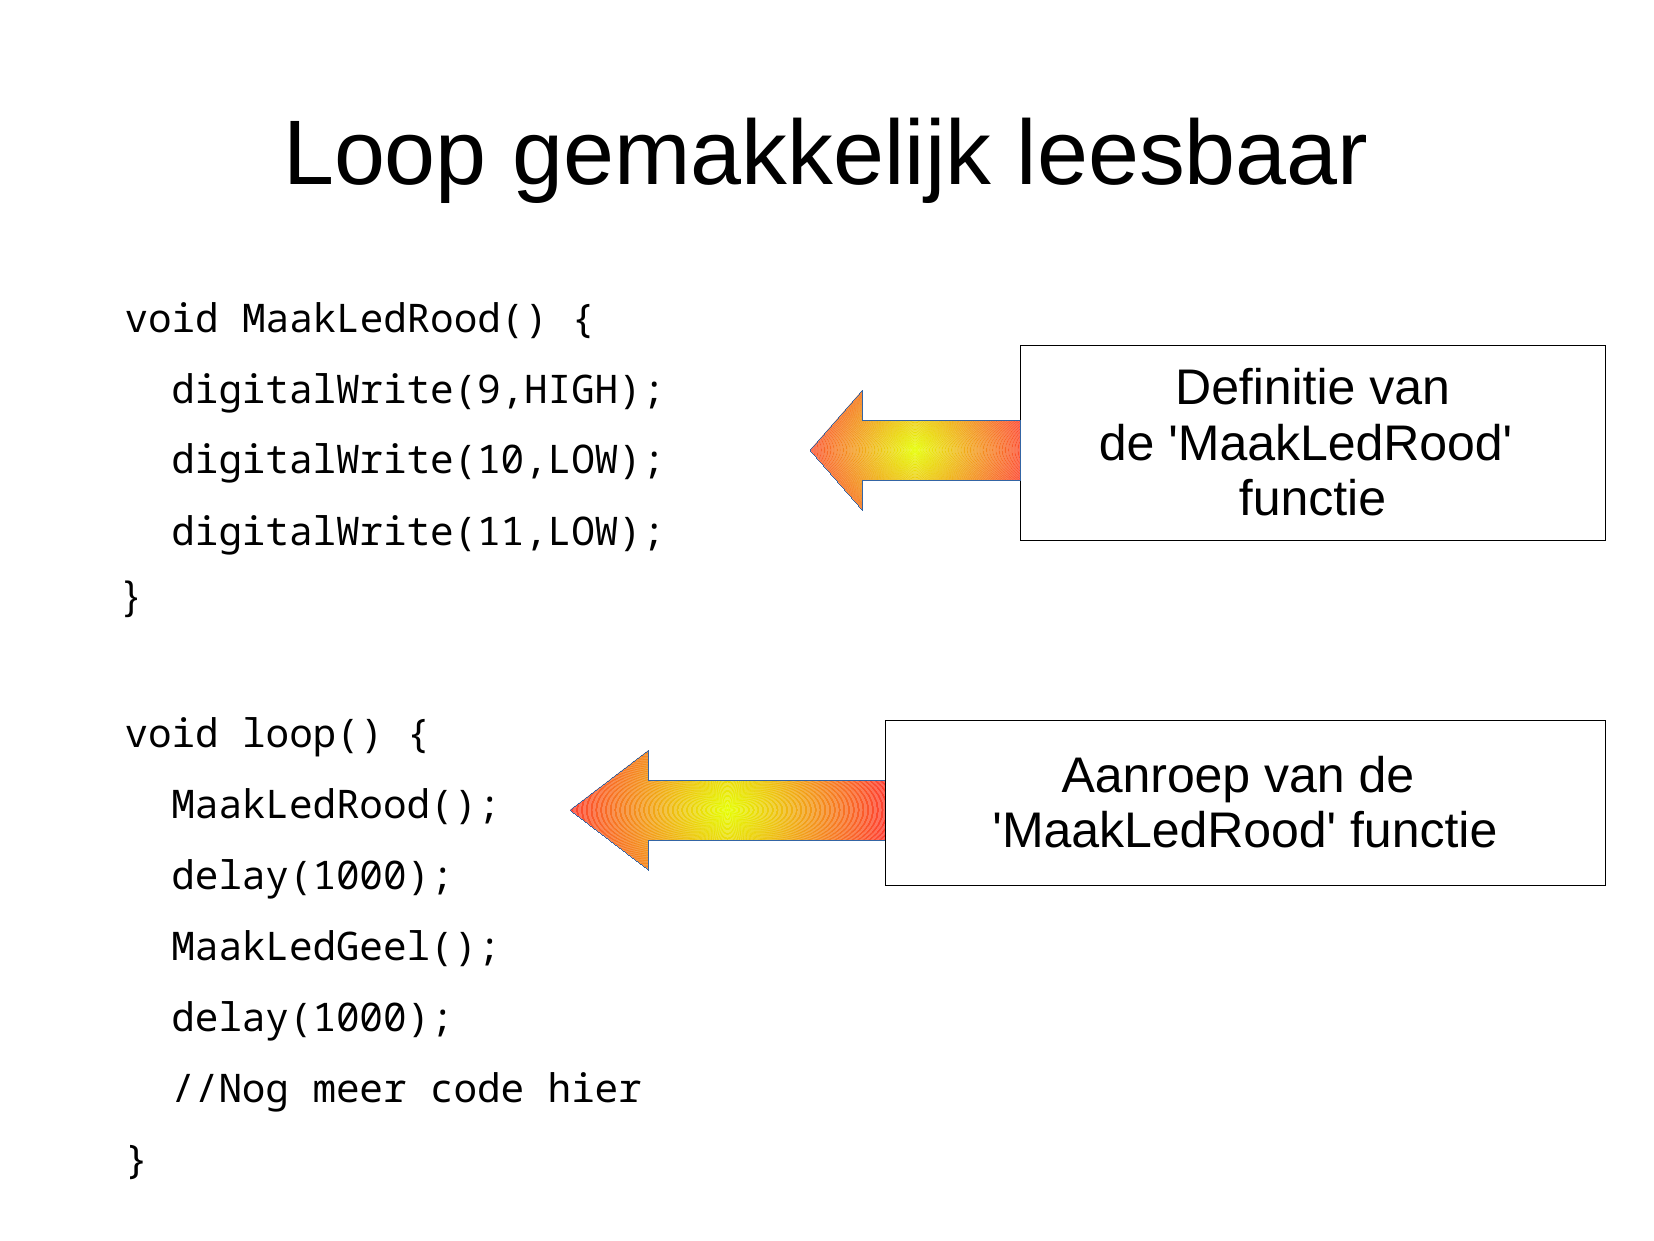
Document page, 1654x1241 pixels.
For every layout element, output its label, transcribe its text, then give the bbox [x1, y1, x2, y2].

text_box Aanroep van de 'MaakLedRood' functie [885, 720, 1606, 886]
title Loop gemakkelijk leesbaar [82, 49, 1571, 257]
list void MaakLedRood() { digitalWrite(9,HIGH); digitalWrite(10,LOW); digitalWrite(11,LOW); } void loop() { MaakLedRood(); delay(1000); MaakLedGeel(); delay(1000); //Nog meer code hier } [82, 290, 1606, 1186]
text_box Definitie van de 'MaakLedRood' functie [1020, 345, 1606, 541]
text_box [810, 390, 1021, 511]
text_box [570, 750, 885, 871]
